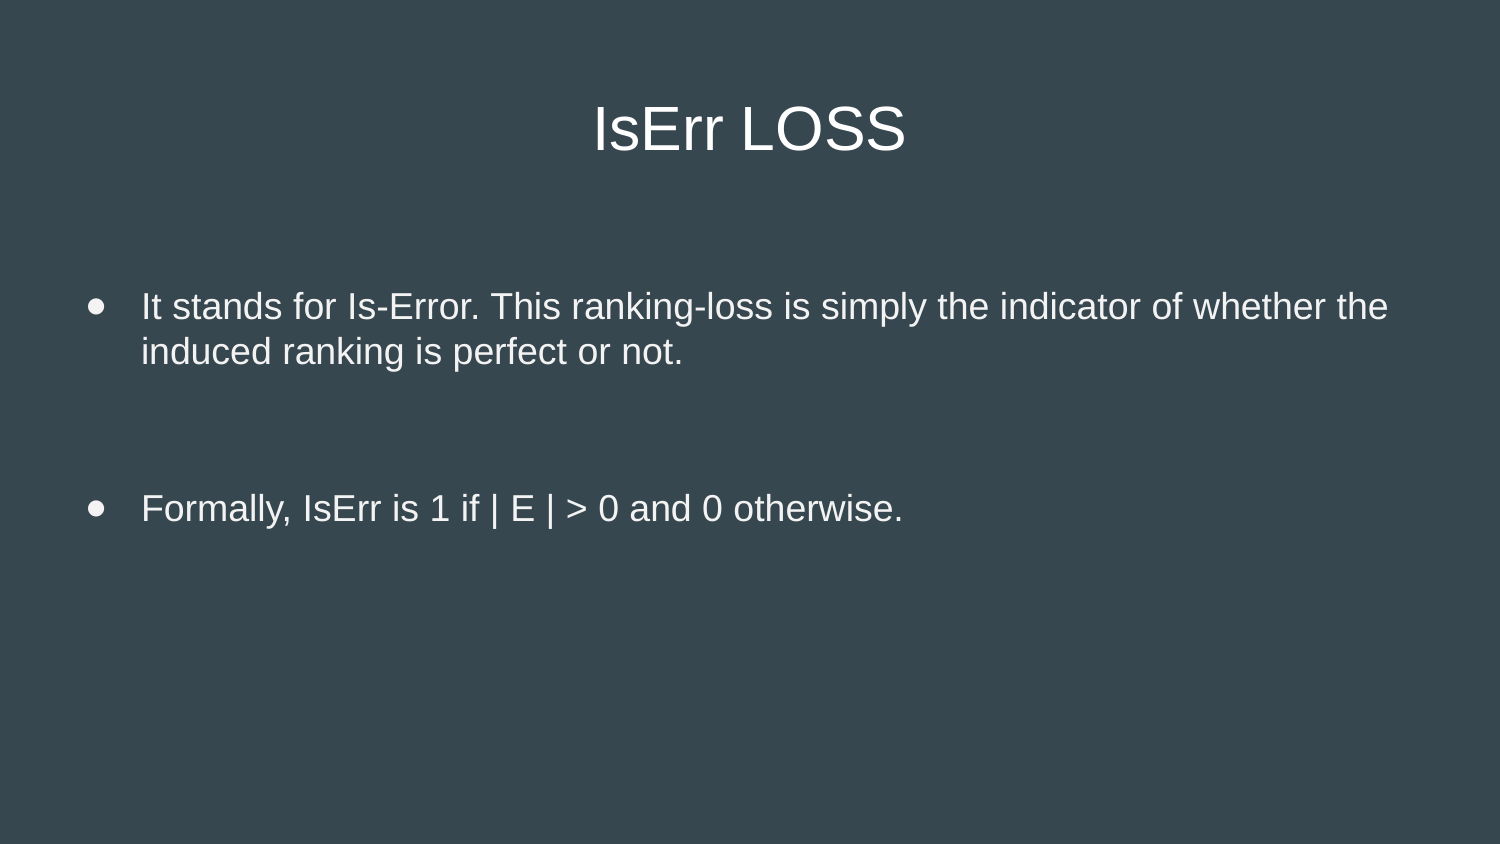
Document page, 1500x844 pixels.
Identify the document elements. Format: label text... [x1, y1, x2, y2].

title IsErr LOSS [51, 72, 1449, 167]
list It stands for Is-Error. This ranking-loss is simply the indicator of whether the induced ranking is perfect or not. Formally, IsErr is 1 if | E | > 0 and 0 otherwise. [51, 189, 1449, 750]
